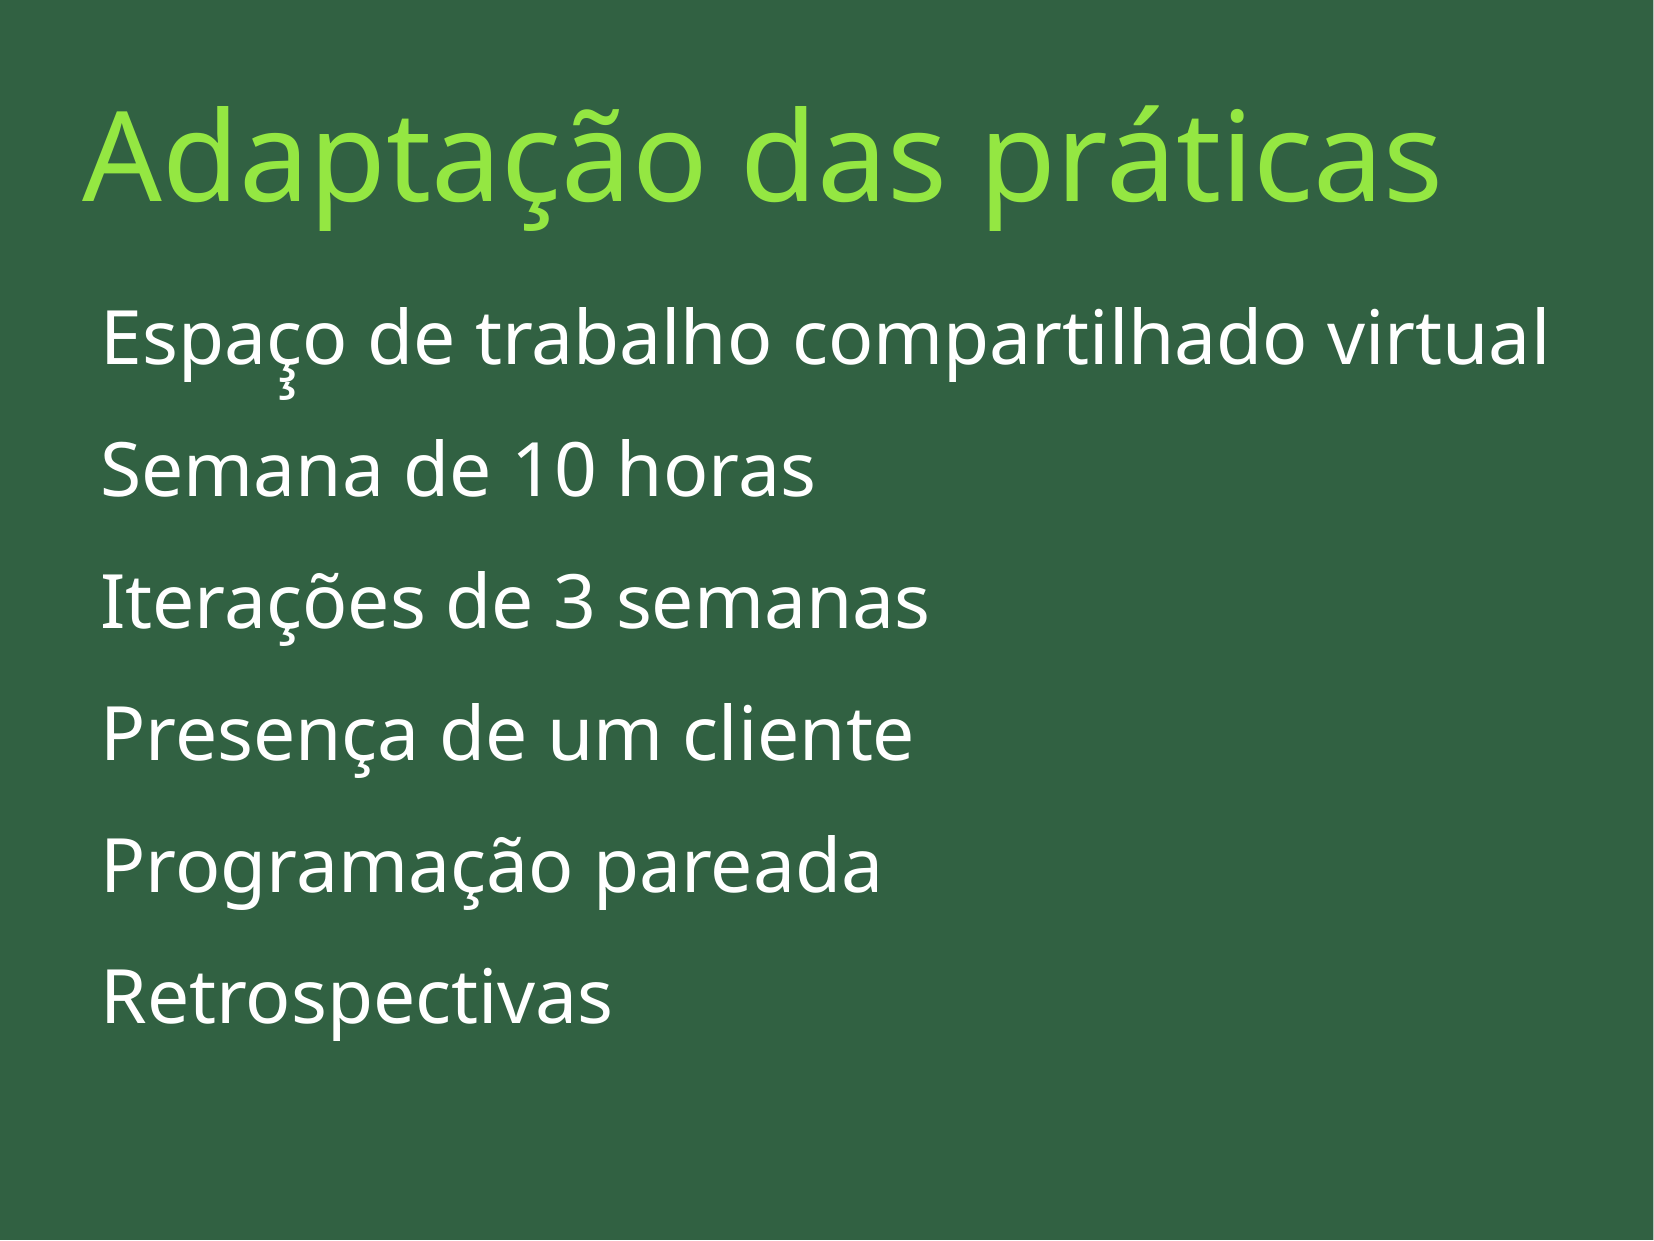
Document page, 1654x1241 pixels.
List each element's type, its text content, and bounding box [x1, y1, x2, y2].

title Adaptação das práticas [82, 49, 1571, 257]
list Espaç̧o de trabalho compartilhado virtual Semana de 10 horas Iterações de 3 semanas Presença de um cliente Programação pareada Retrospectivas [82, 284, 1571, 980]
